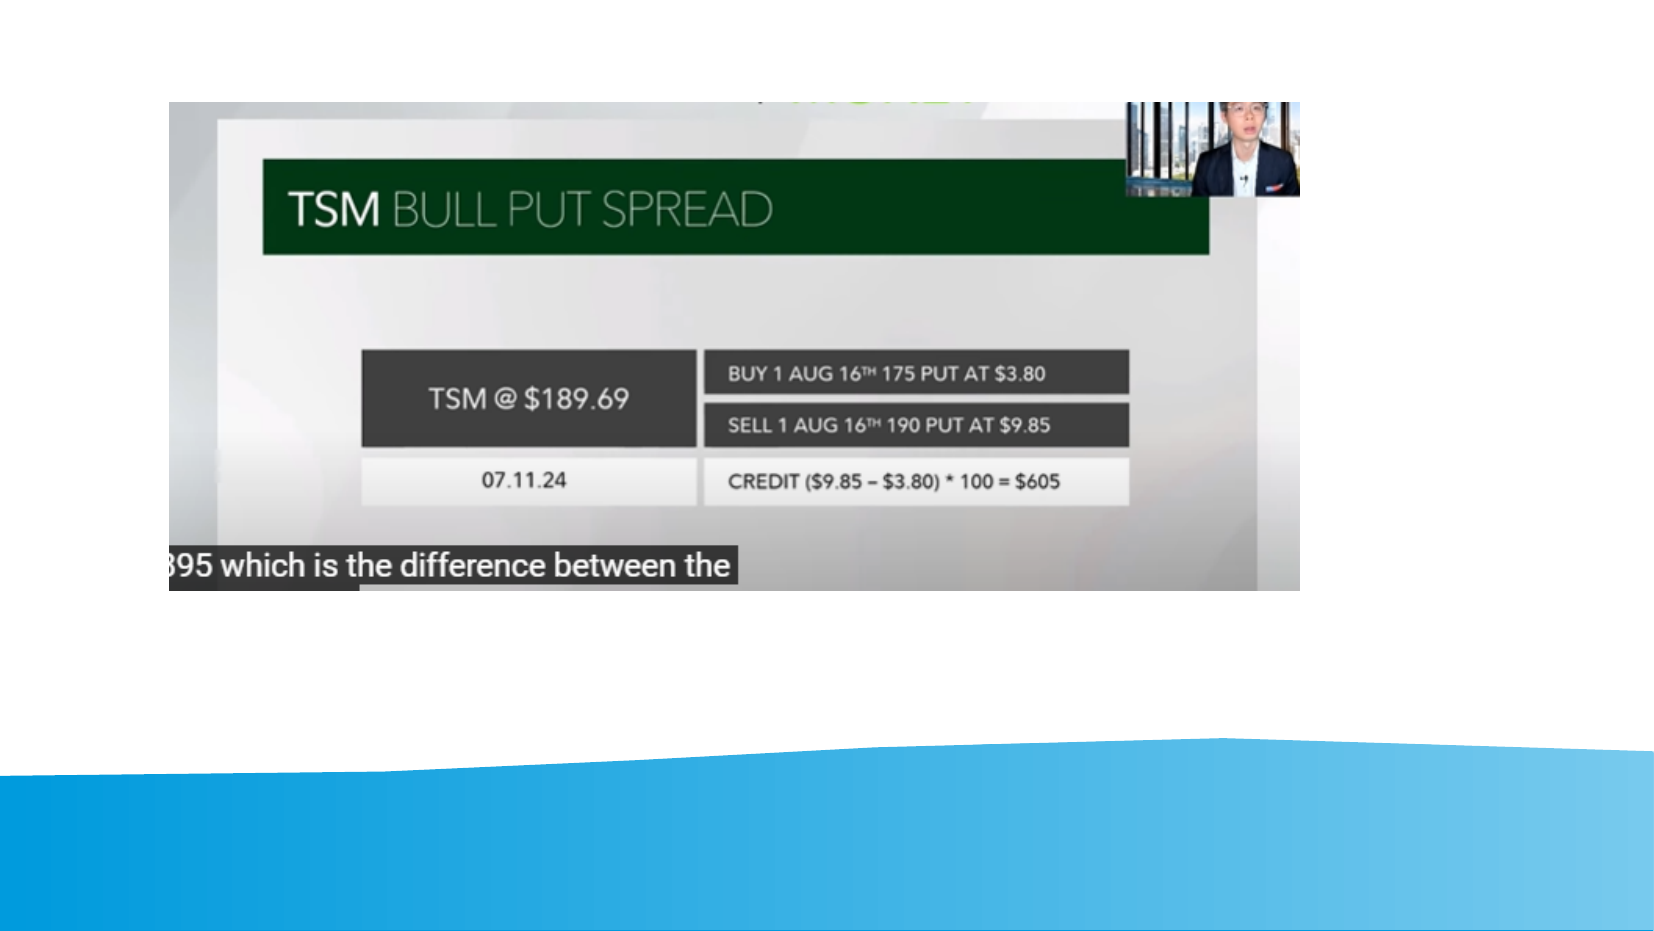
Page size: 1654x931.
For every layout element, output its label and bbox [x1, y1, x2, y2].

picture [169, 102, 1300, 591]
